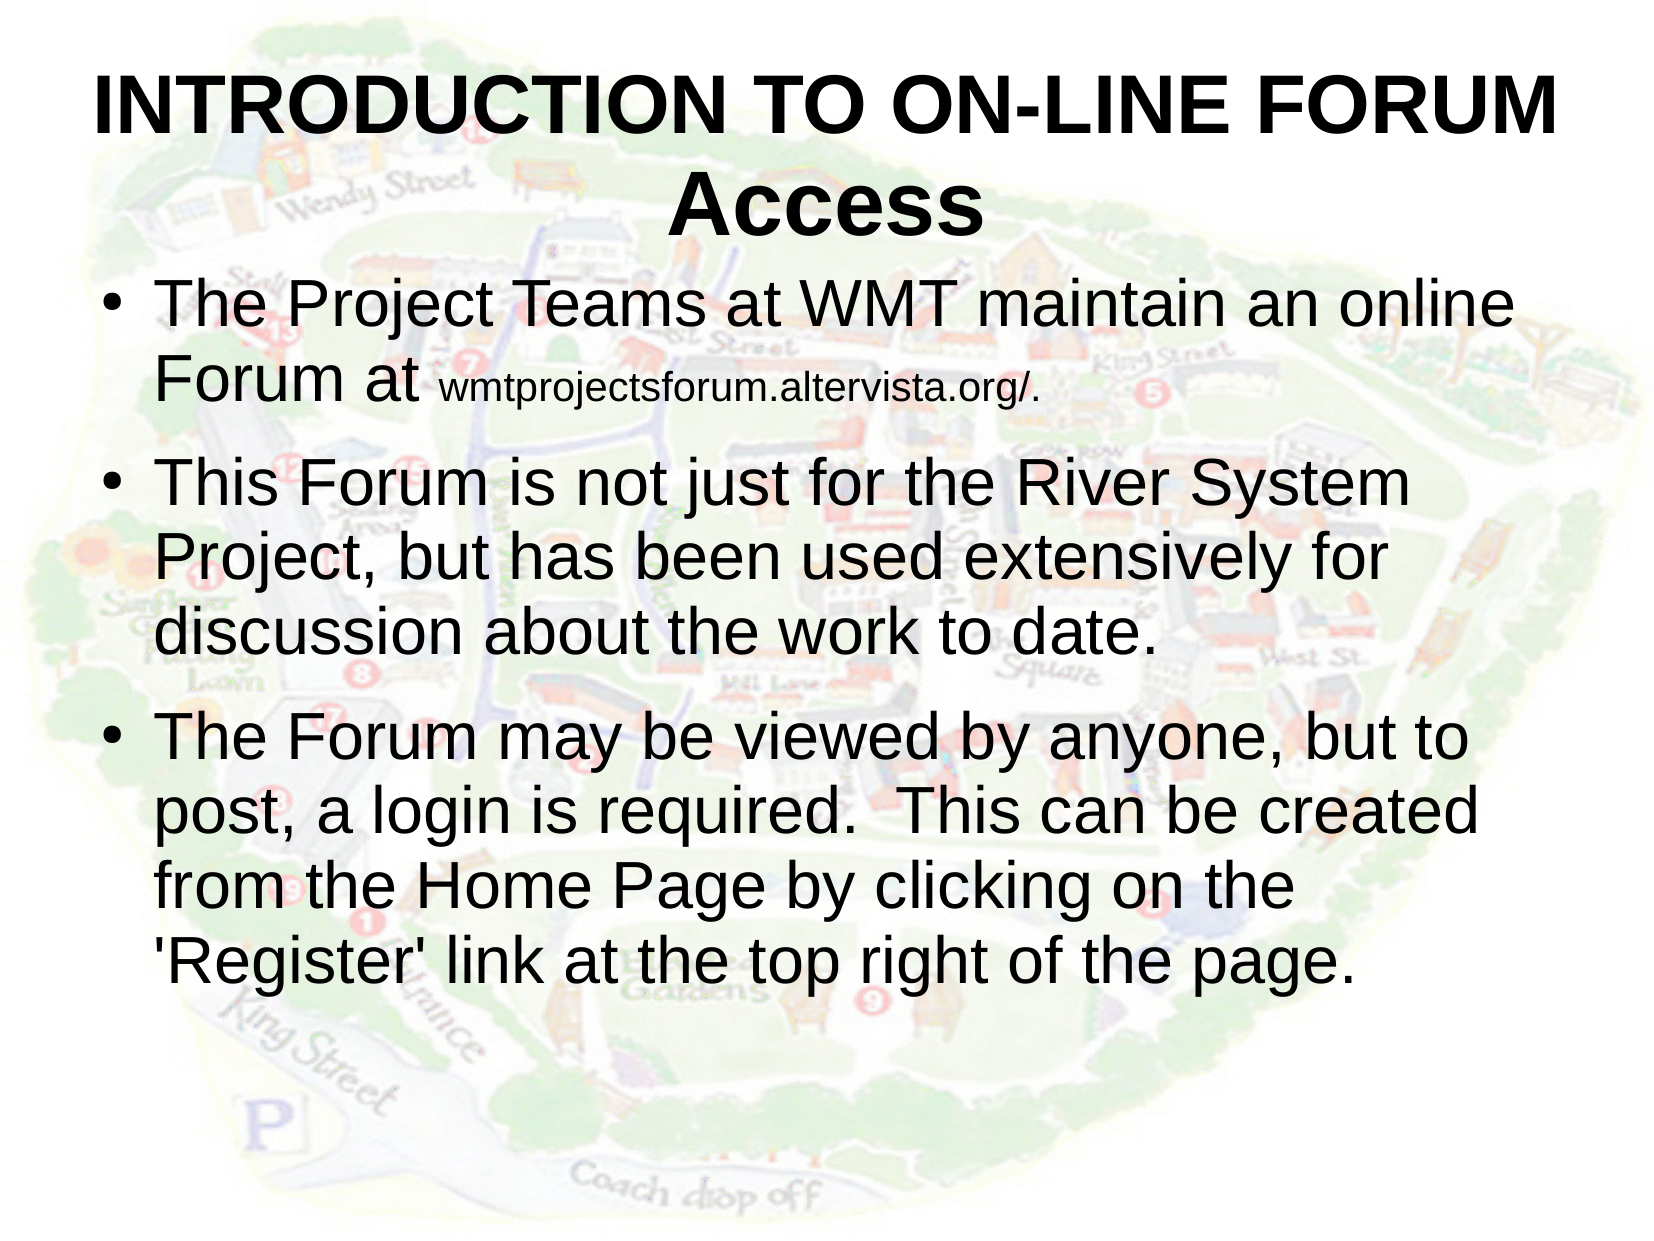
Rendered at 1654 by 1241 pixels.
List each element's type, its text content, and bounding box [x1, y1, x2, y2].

title INTRODUCTION TO ON-LINE FORUM Access [82, 49, 1571, 257]
list The Project Teams at WMT maintain an online Forum at wmtprojectsforum.altervista.org/. This Forum is not just for the River System Project, but has been used extensively for discussion about the work to date. The Forum may be viewed by anyone, but to post, a login is required. This can be created from the Home Page by clicking on the 'Register' link at the top right of the page. [82, 265, 1571, 1023]
picture [0, 0, 1654, 1241]
